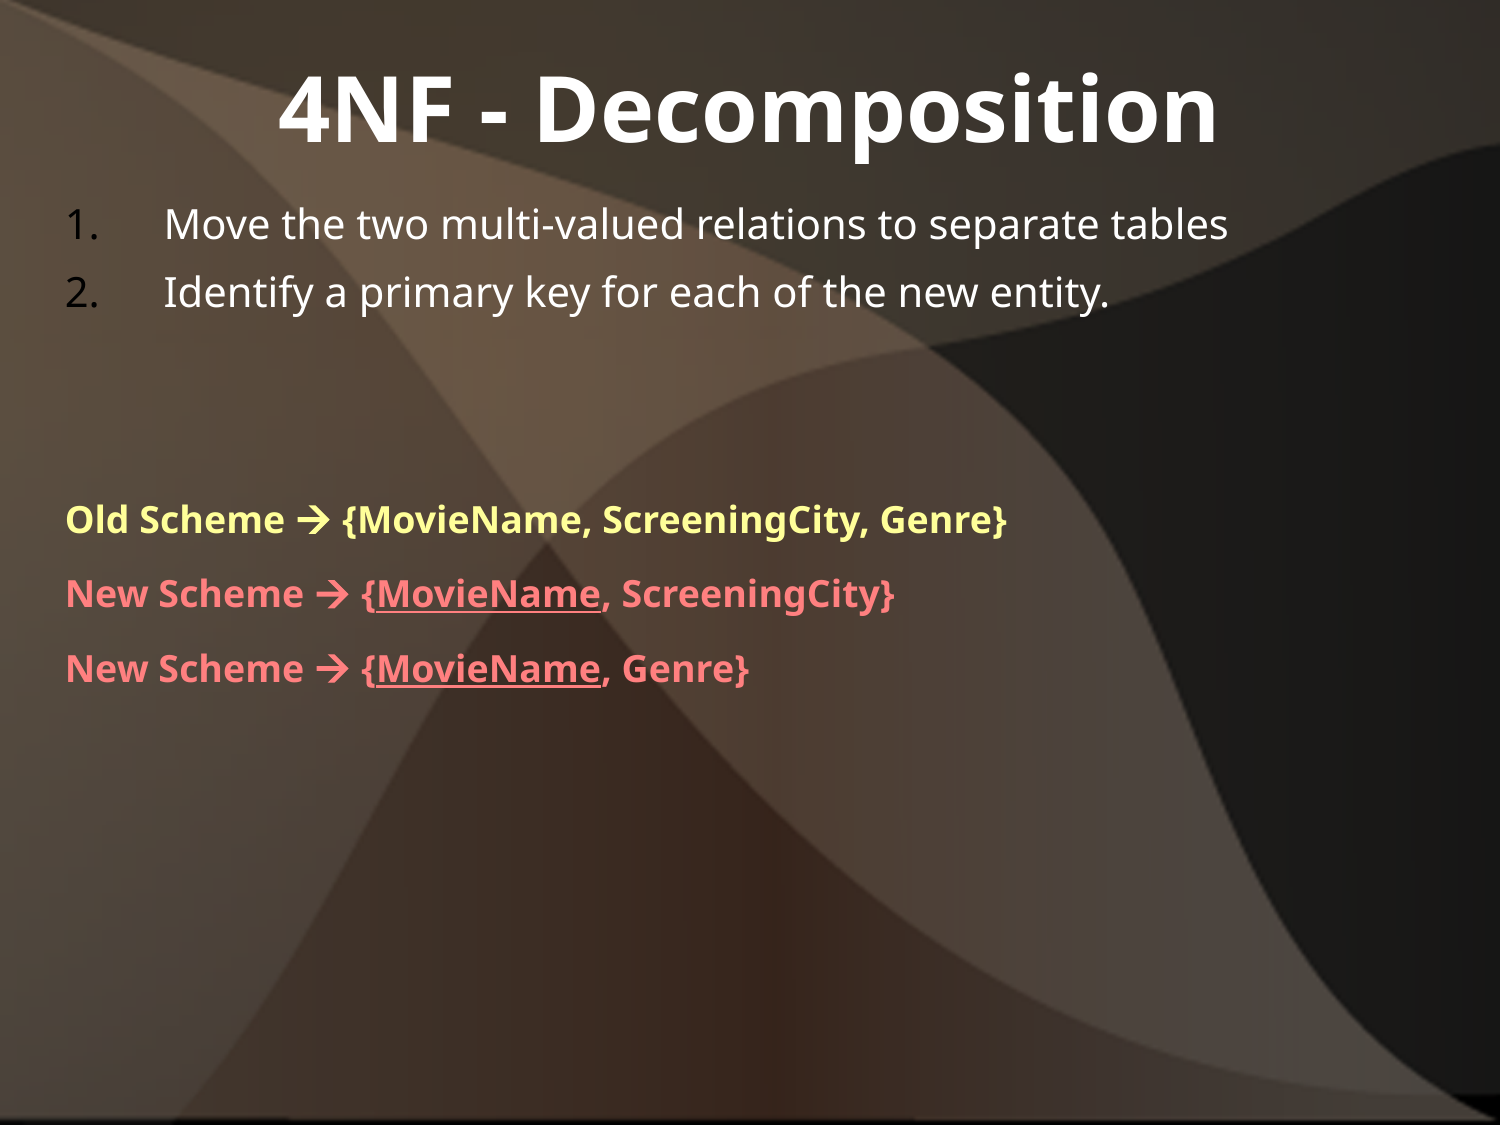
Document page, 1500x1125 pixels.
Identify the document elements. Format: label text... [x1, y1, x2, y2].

text_box 4NF - Decomposition [112, 12, 1388, 200]
list Move the two multi-valued relations to separate tables Identify a primary key for each of the new entity. Old Scheme  {MovieName, ScreeningCity, Genre} New Scheme  {MovieName, ScreeningCity} New Scheme  {MovieName, Genre} [49, 187, 1363, 1038]
picture [0, 0, 1500, 1125]
